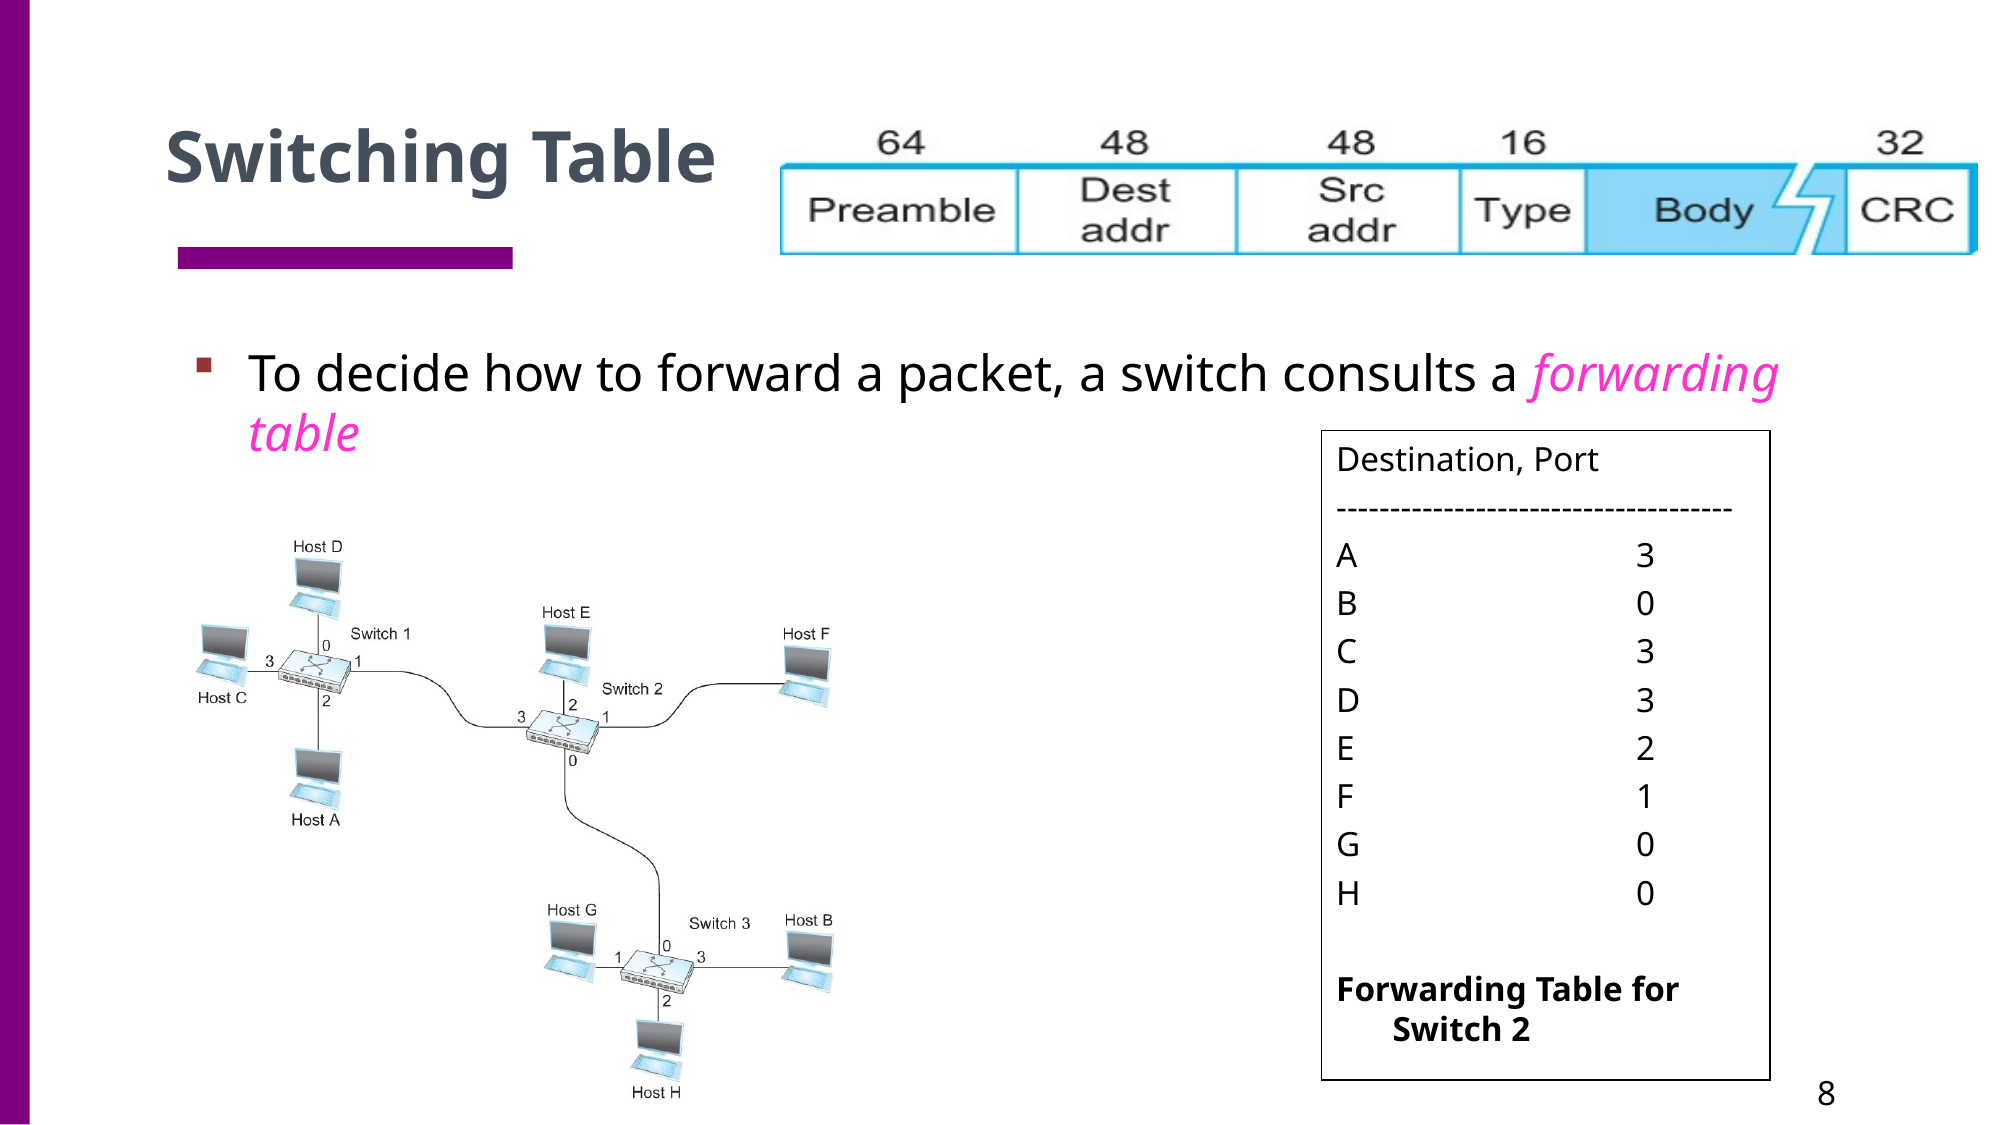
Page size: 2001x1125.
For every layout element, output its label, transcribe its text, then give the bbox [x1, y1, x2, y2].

picture [195, 538, 834, 1101]
picture [780, 126, 1978, 255]
text_box Switching Table [151, 0, 1849, 212]
list Destination, Port ------------------------------------- A 3 B 0 C 3 D 3 E 2 F 1 G 0 H 0 Forwarding Table for Switch 2 [1321, 430, 1771, 1081]
text_box To decide how to forward a packet, a switch consults a forwarding table [177, 326, 1875, 1050]
